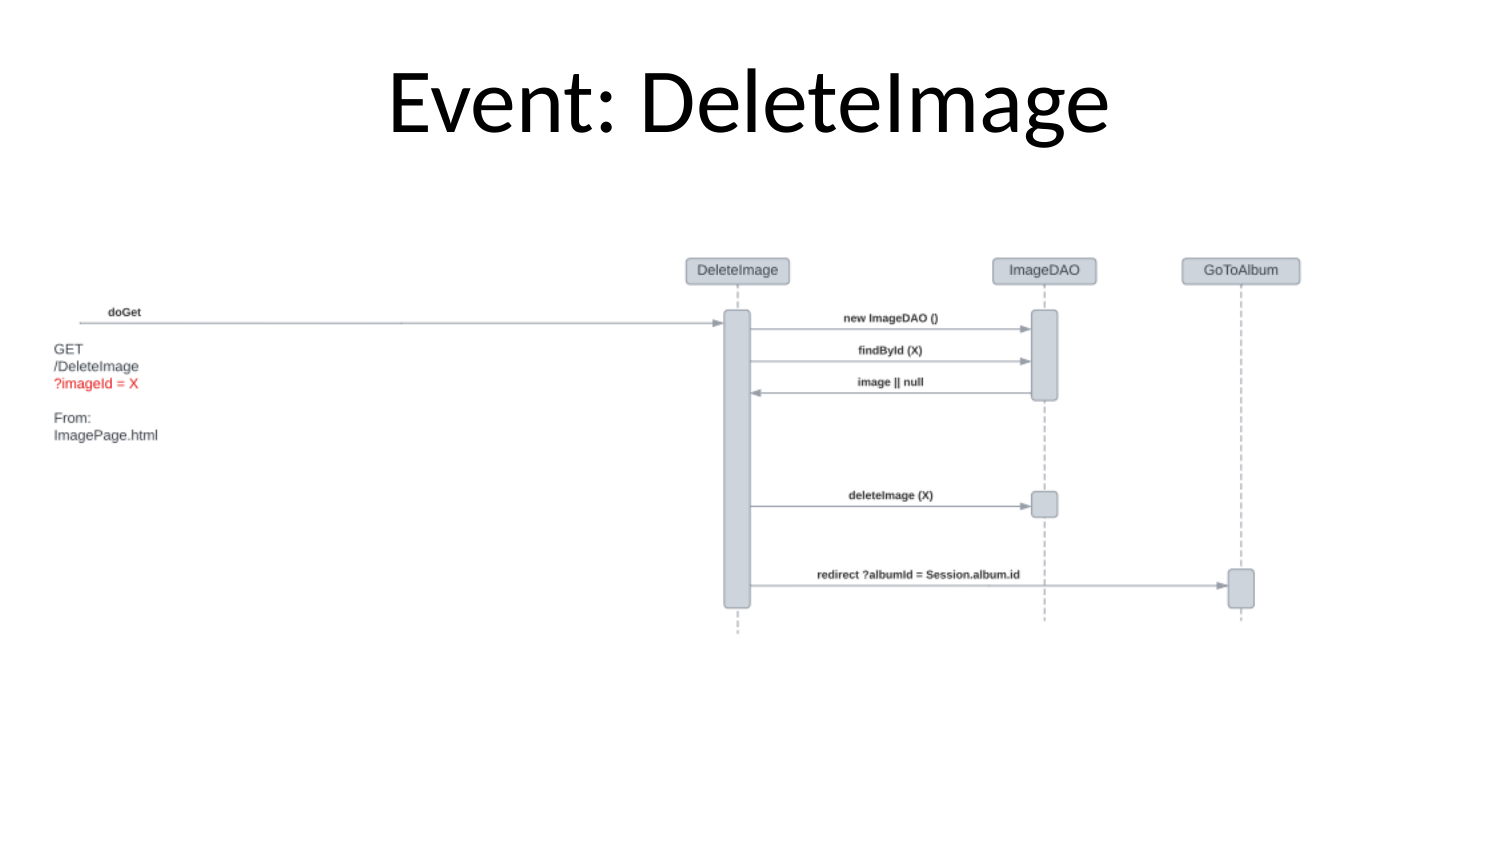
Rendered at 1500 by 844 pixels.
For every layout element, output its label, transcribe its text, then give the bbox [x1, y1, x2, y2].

picture [0, 187, 1500, 714]
title Event: DeleteImage [75, 33, 1426, 158]
